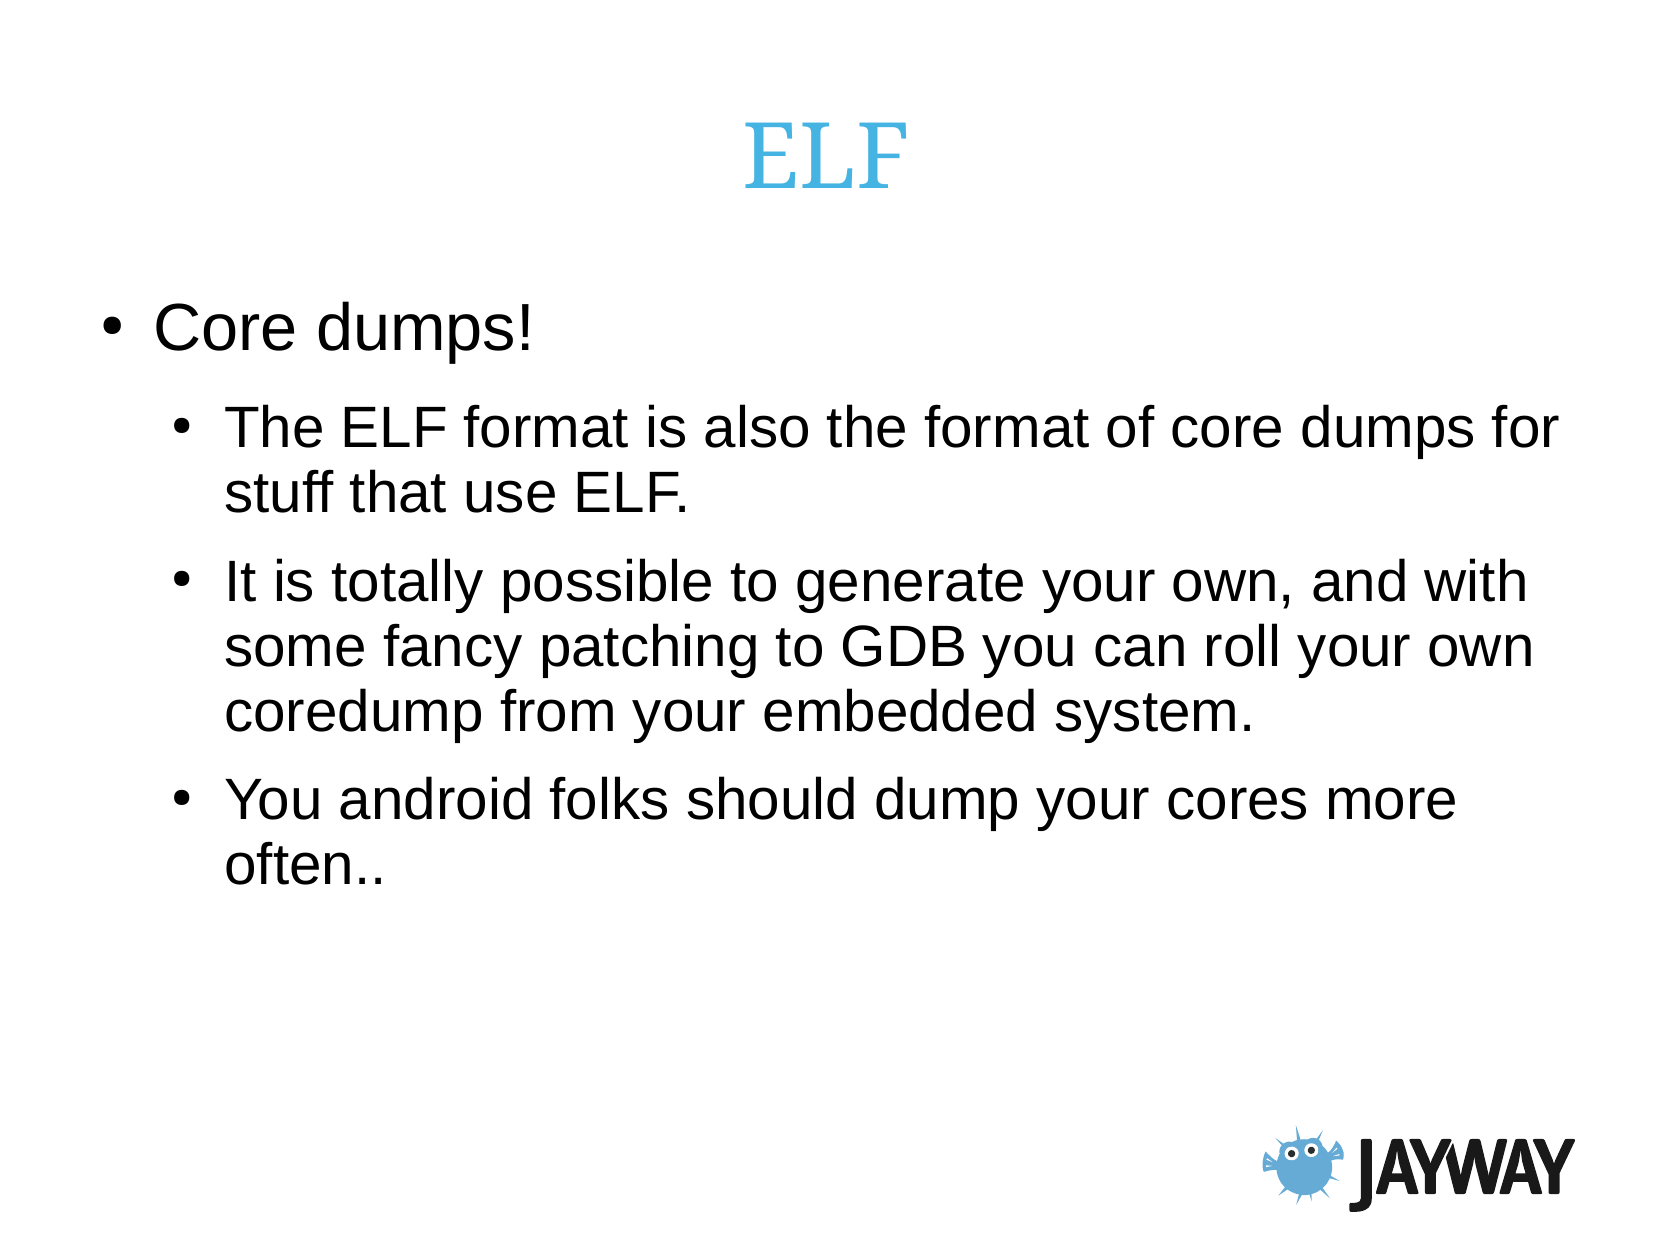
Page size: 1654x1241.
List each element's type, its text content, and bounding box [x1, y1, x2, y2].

title ELF [82, 49, 1571, 257]
list Core dumps! The ELF format is also the format of core dumps for stuff that use ELF. It is totally possible to generate your own, and with some fancy patching to GDB you can roll your own coredump from your embedded system. You android folks should dump your cores more often.. [82, 290, 1571, 1109]
